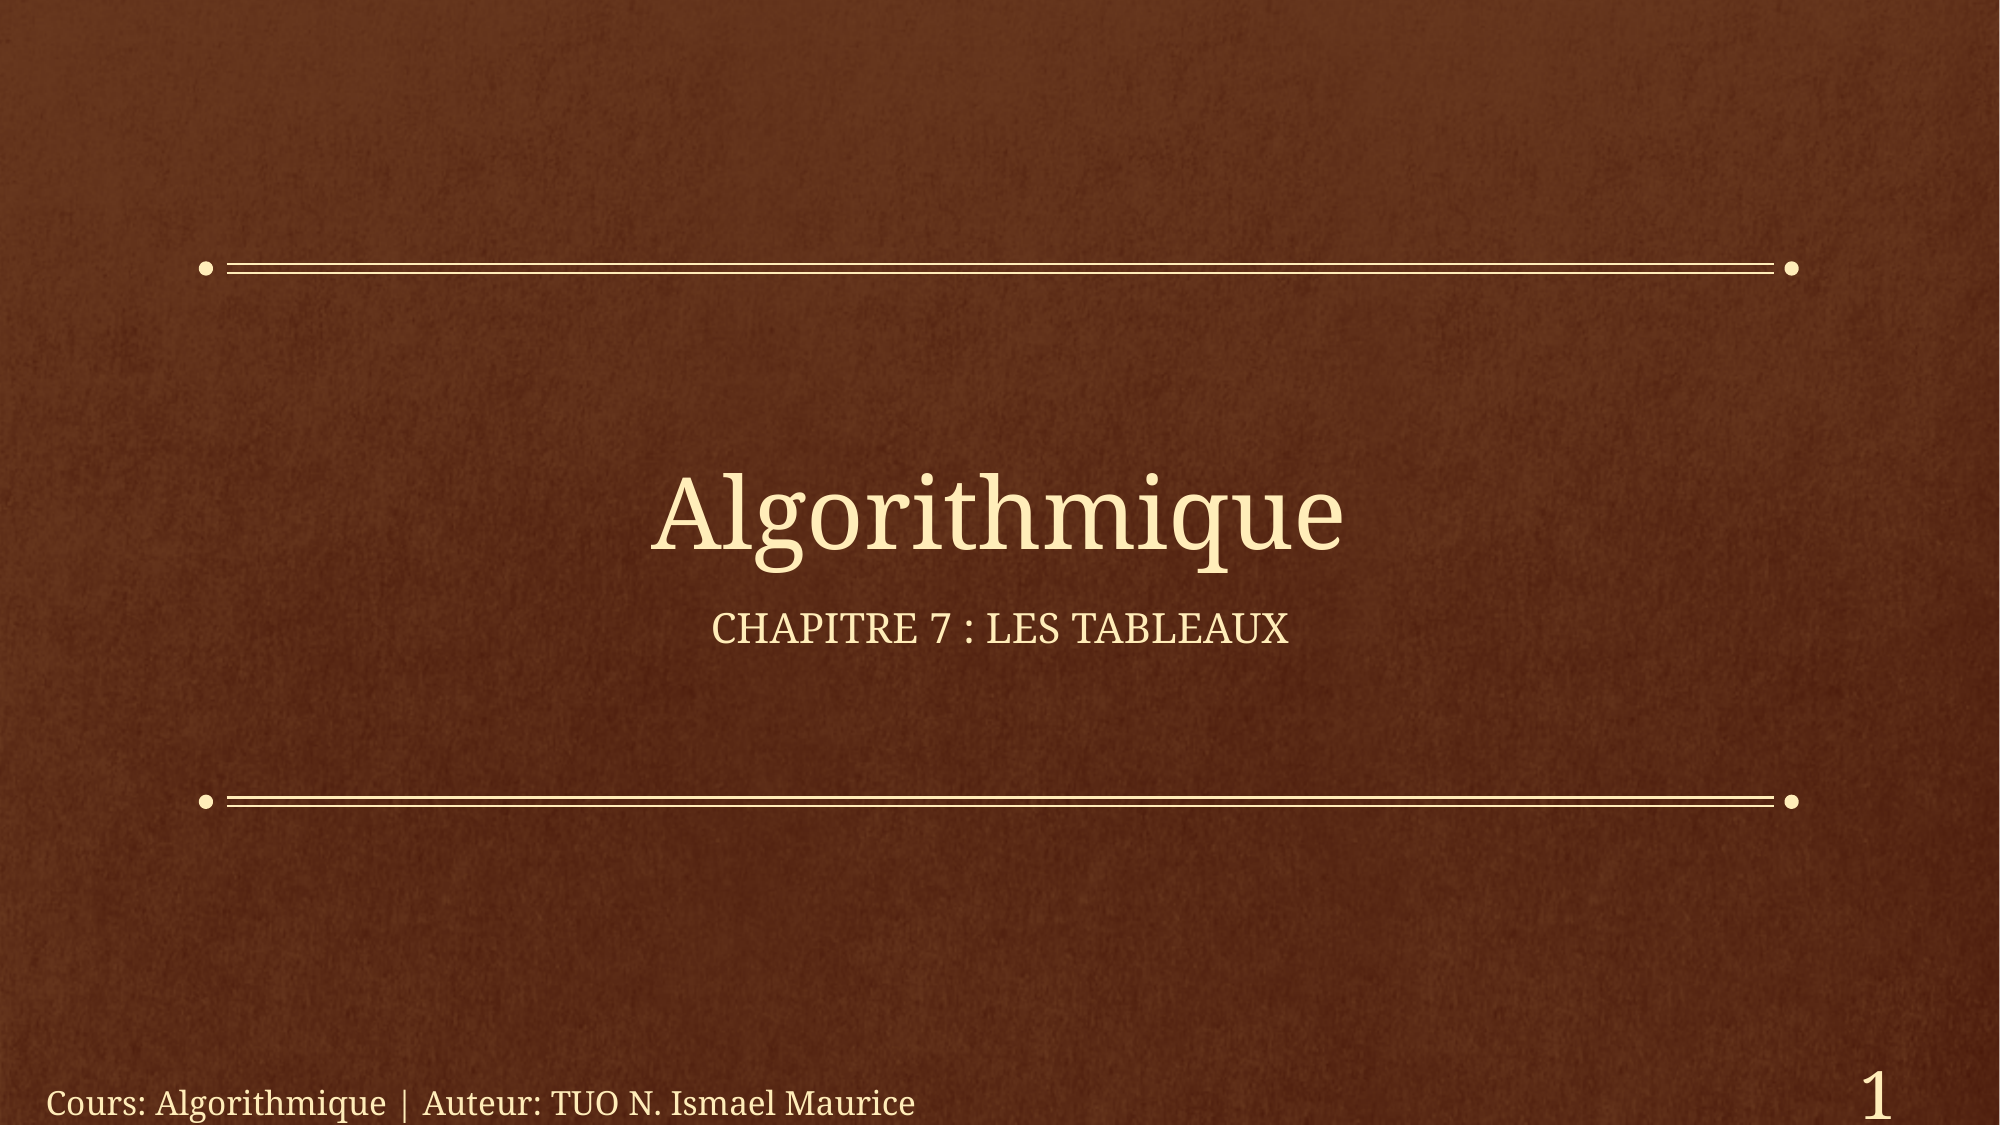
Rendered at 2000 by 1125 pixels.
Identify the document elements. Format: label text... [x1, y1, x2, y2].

text_box [1844, 1045, 2000, 1125]
title Algorithmique [225, 312, 1774, 580]
subtitle Chapitre 7 : Les TABLEAUX [226, 599, 1774, 707]
text_box Cours: Algorithmique | Auteur: TUO N. Ismael Maurice [30, 1074, 1248, 1125]
